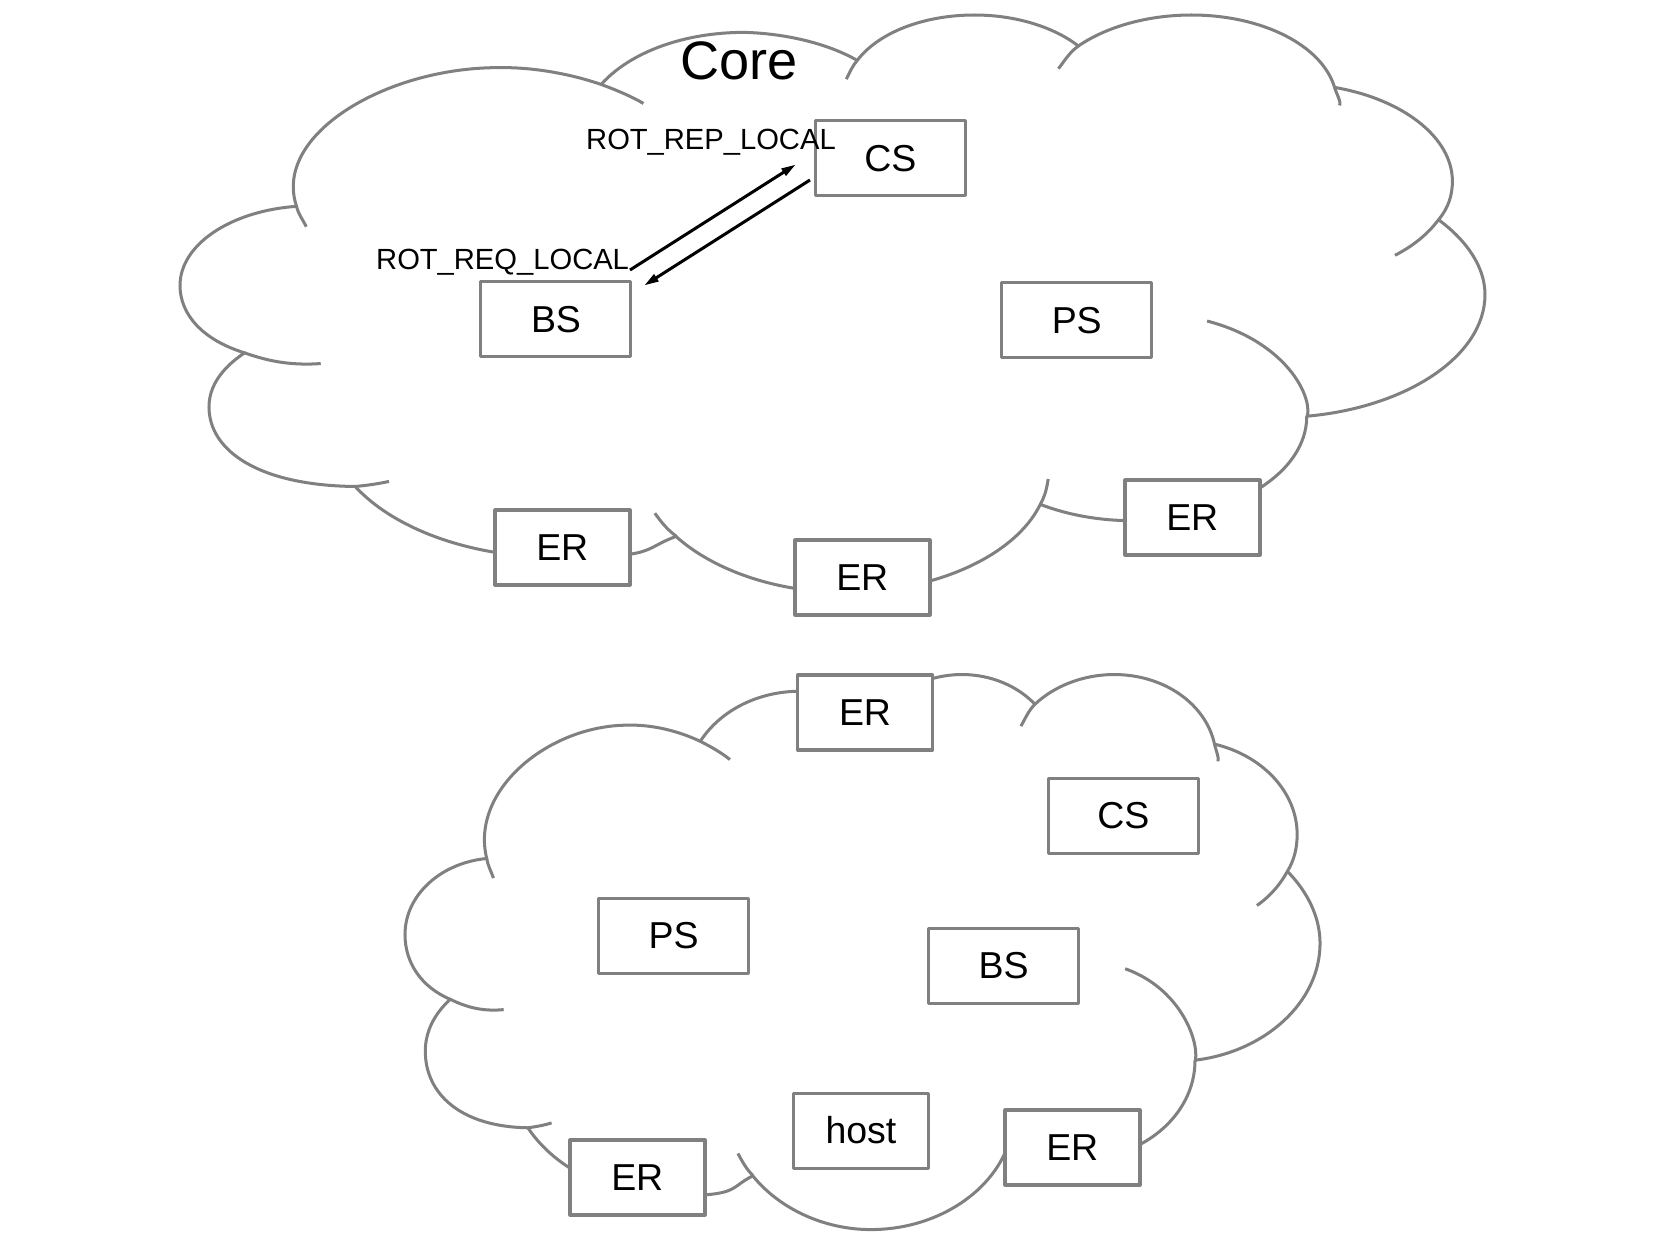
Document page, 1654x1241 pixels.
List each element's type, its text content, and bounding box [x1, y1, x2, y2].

text_box Core [663, 21, 815, 100]
text_box host [793, 1093, 929, 1169]
text_box [405, 674, 1321, 1230]
text_box CS [815, 120, 966, 196]
text_box ROT_REQ_LOCAL [360, 234, 647, 286]
text_box [180, 15, 1486, 589]
text_box ER [495, 510, 631, 586]
text_box ER [797, 675, 933, 751]
text_box ER [570, 1140, 706, 1216]
text_box ER [1005, 1110, 1141, 1186]
text_box BS [928, 928, 1079, 1004]
text_box BS [480, 286, 631, 357]
text_box ER [1125, 480, 1261, 556]
text_box ER [795, 540, 931, 616]
text_box CS [1048, 778, 1199, 854]
text_box ROT_REP_LOCAL [570, 114, 854, 166]
text_box PS [1001, 282, 1152, 358]
text_box PS [598, 898, 749, 974]
